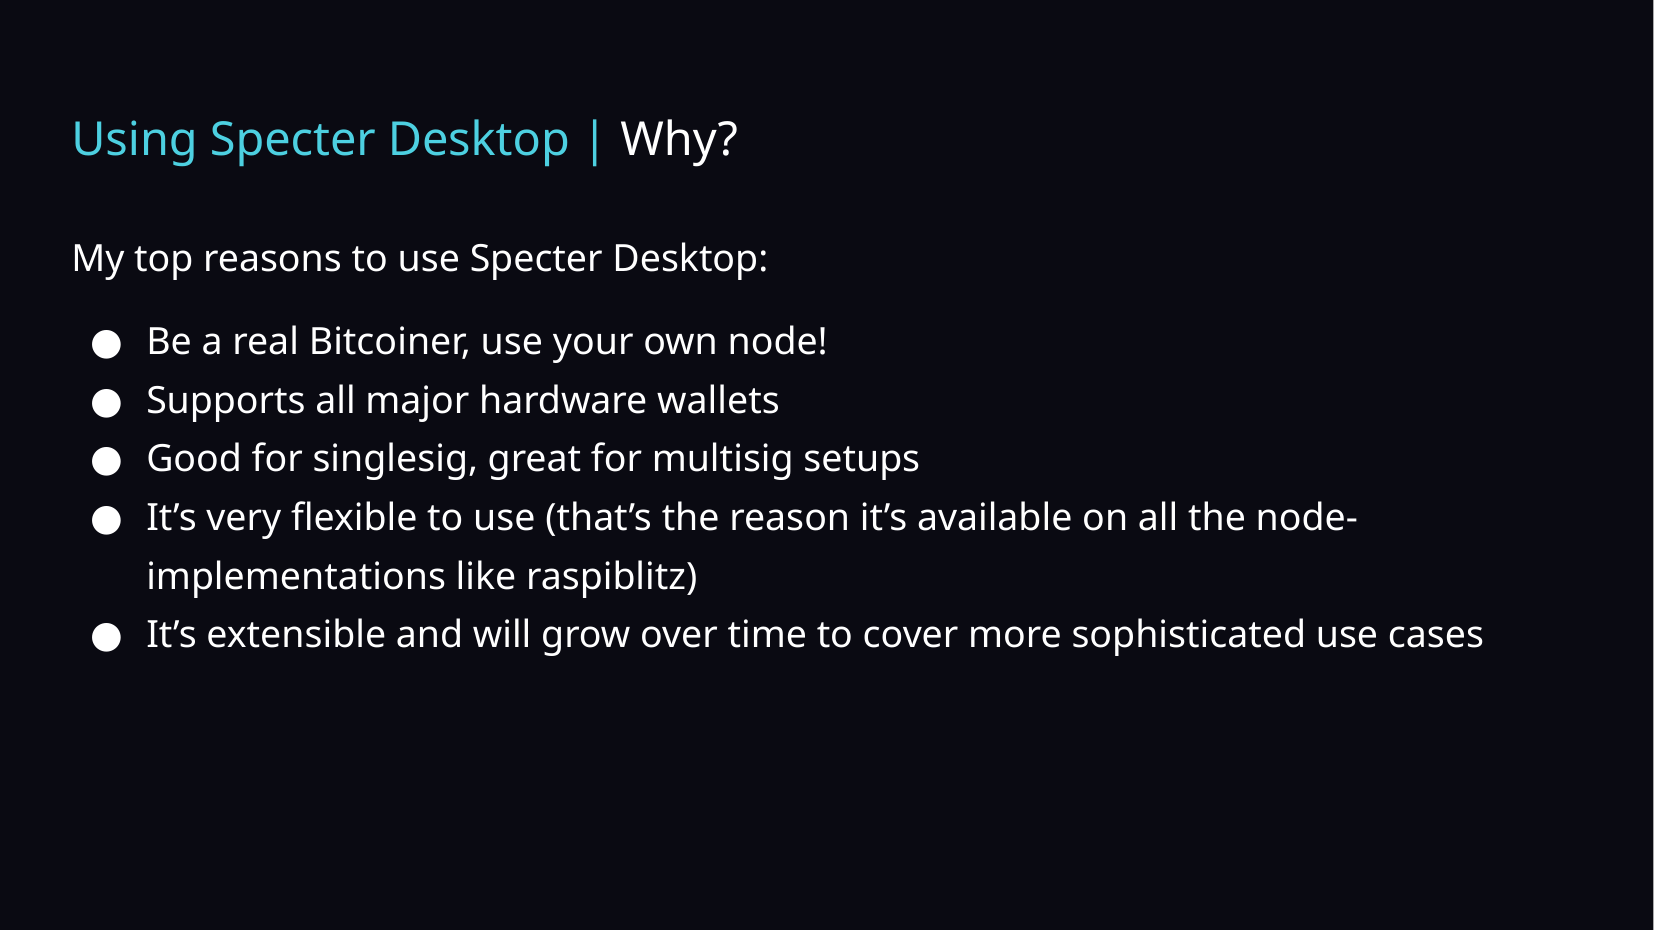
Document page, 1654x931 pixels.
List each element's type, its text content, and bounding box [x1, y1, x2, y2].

title Using Specter Desktop | Why? [56, 80, 1598, 184]
list My top reasons to use Specter Desktop: Be a real Bitcoiner, use your own node! Supports all major hardware wallets Good for singlesig, great for multisig setups It’s very flexible to use (that’s the reason it’s available on all the node-implementations like raspiblitz) It’s extensible and will grow over time to cover more sophisticated use cases [56, 208, 1598, 827]
